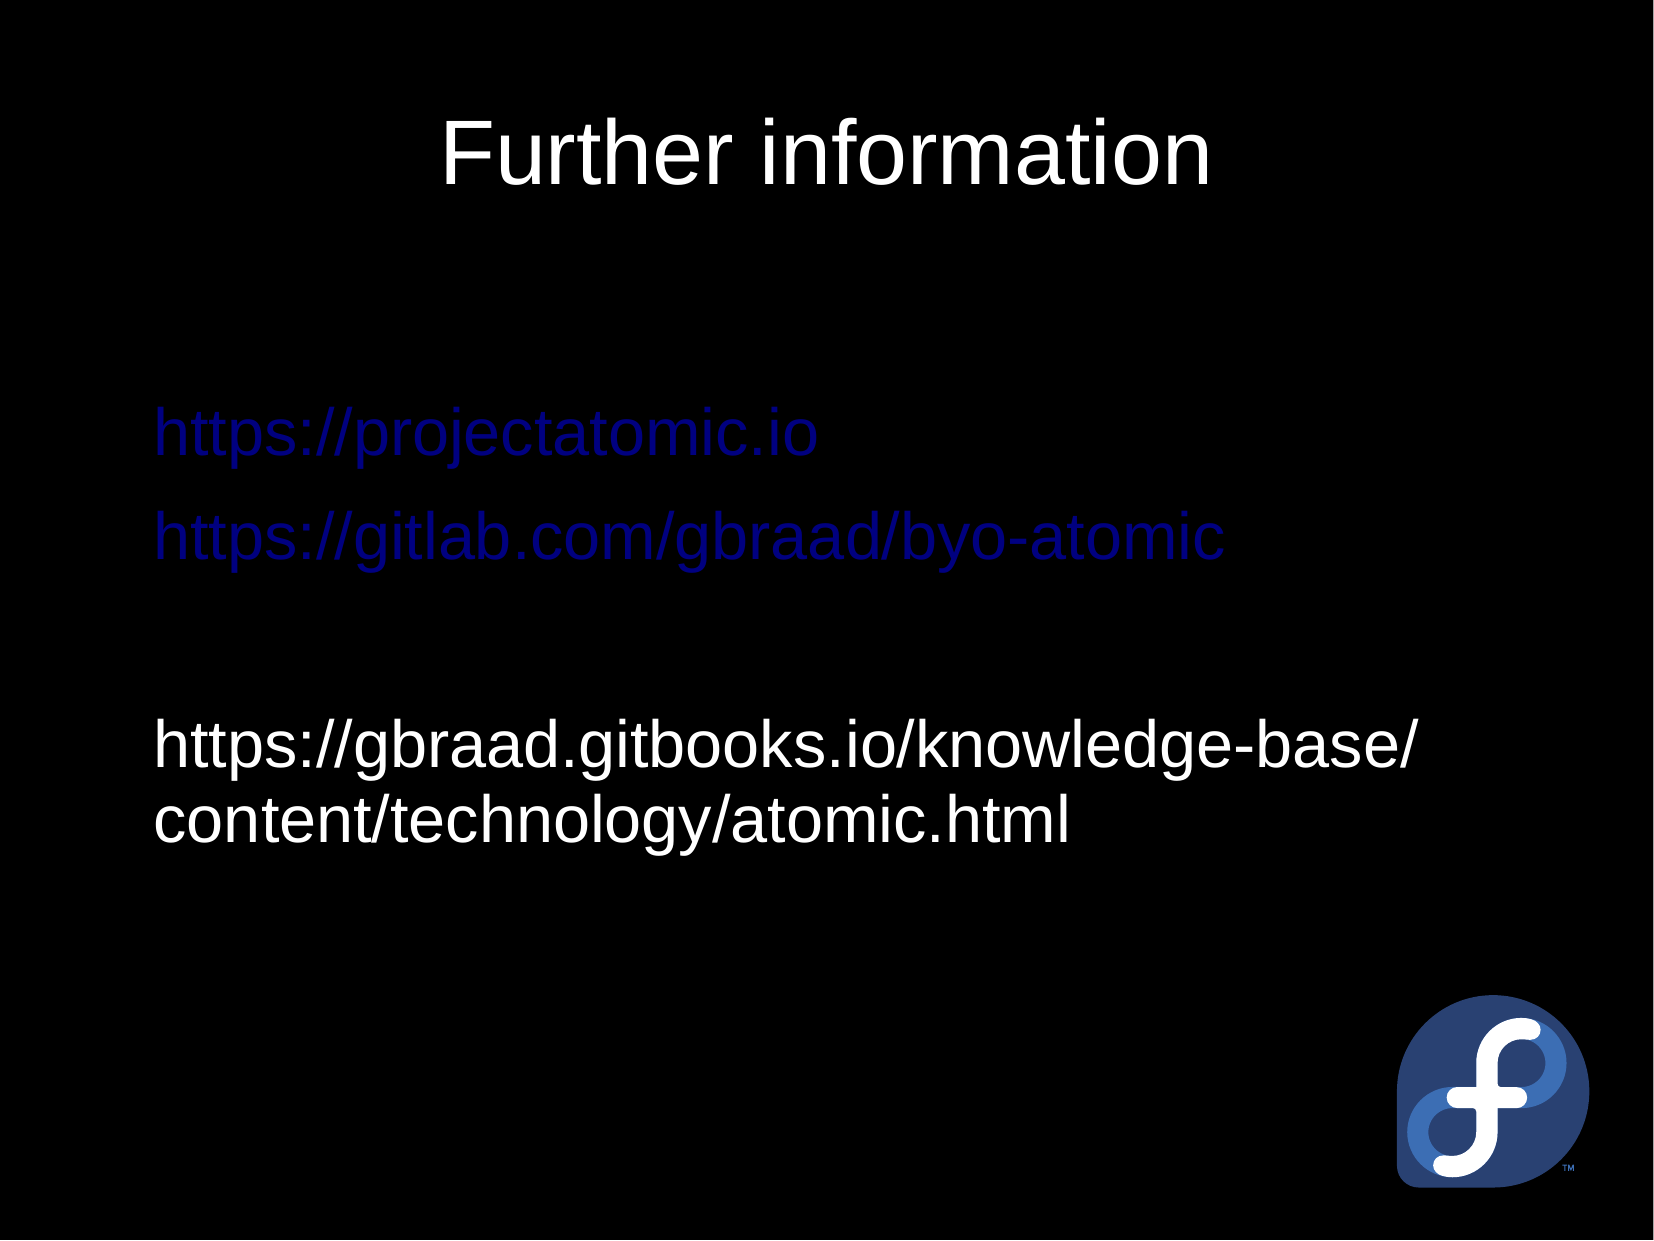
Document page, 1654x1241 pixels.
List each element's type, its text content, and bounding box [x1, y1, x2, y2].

title Further information [82, 49, 1571, 257]
picture [1396, 994, 1591, 1189]
list https://projectatomic.io https://gitlab.com/gbraad/byo-atomic https://gbraad.gitbooks.io/knowledge-base/content/technology/atomic.html [82, 290, 1571, 1010]
